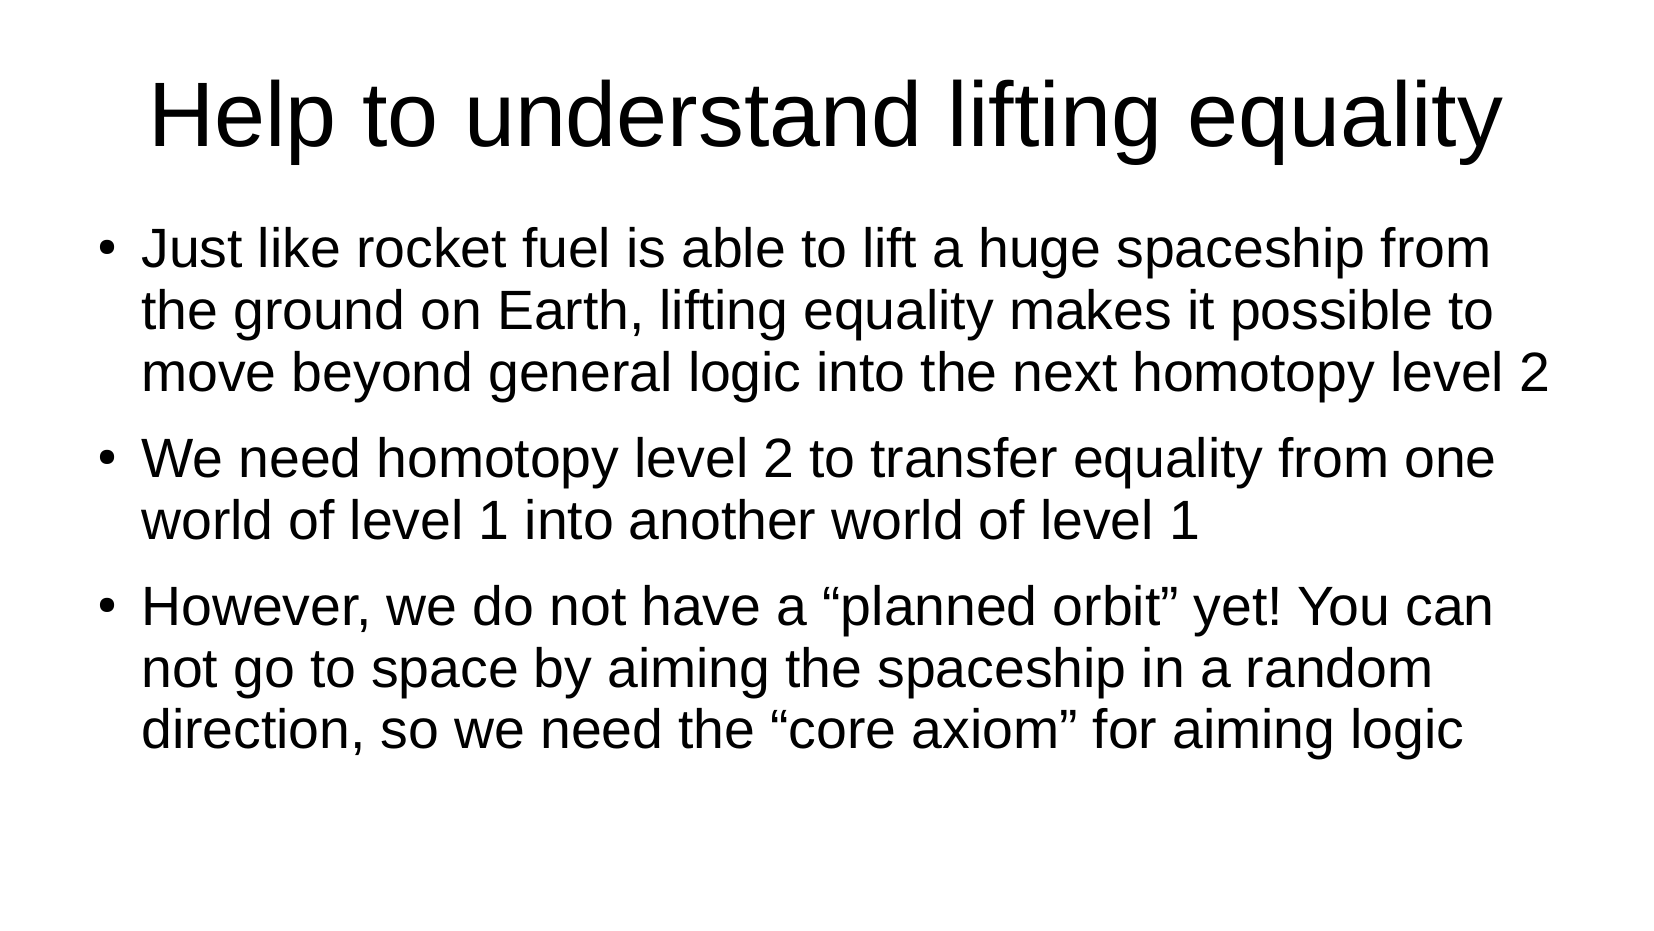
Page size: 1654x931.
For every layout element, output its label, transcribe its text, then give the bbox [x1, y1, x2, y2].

title Help to understand lifting equality [82, 37, 1571, 193]
list Just like rocket fuel is able to lift a huge spaceship from the ground on Earth, lifting equality makes it possible to move beyond general logic into the next homotopy level 2 We need homotopy level 2 to transfer equality from one world of level 1 into another world of level 1 However, we do not have a “planned orbit” yet! You can not go to space by aiming the spaceship in a random direction, so we need the “core axiom” for aiming logic [82, 217, 1571, 826]
